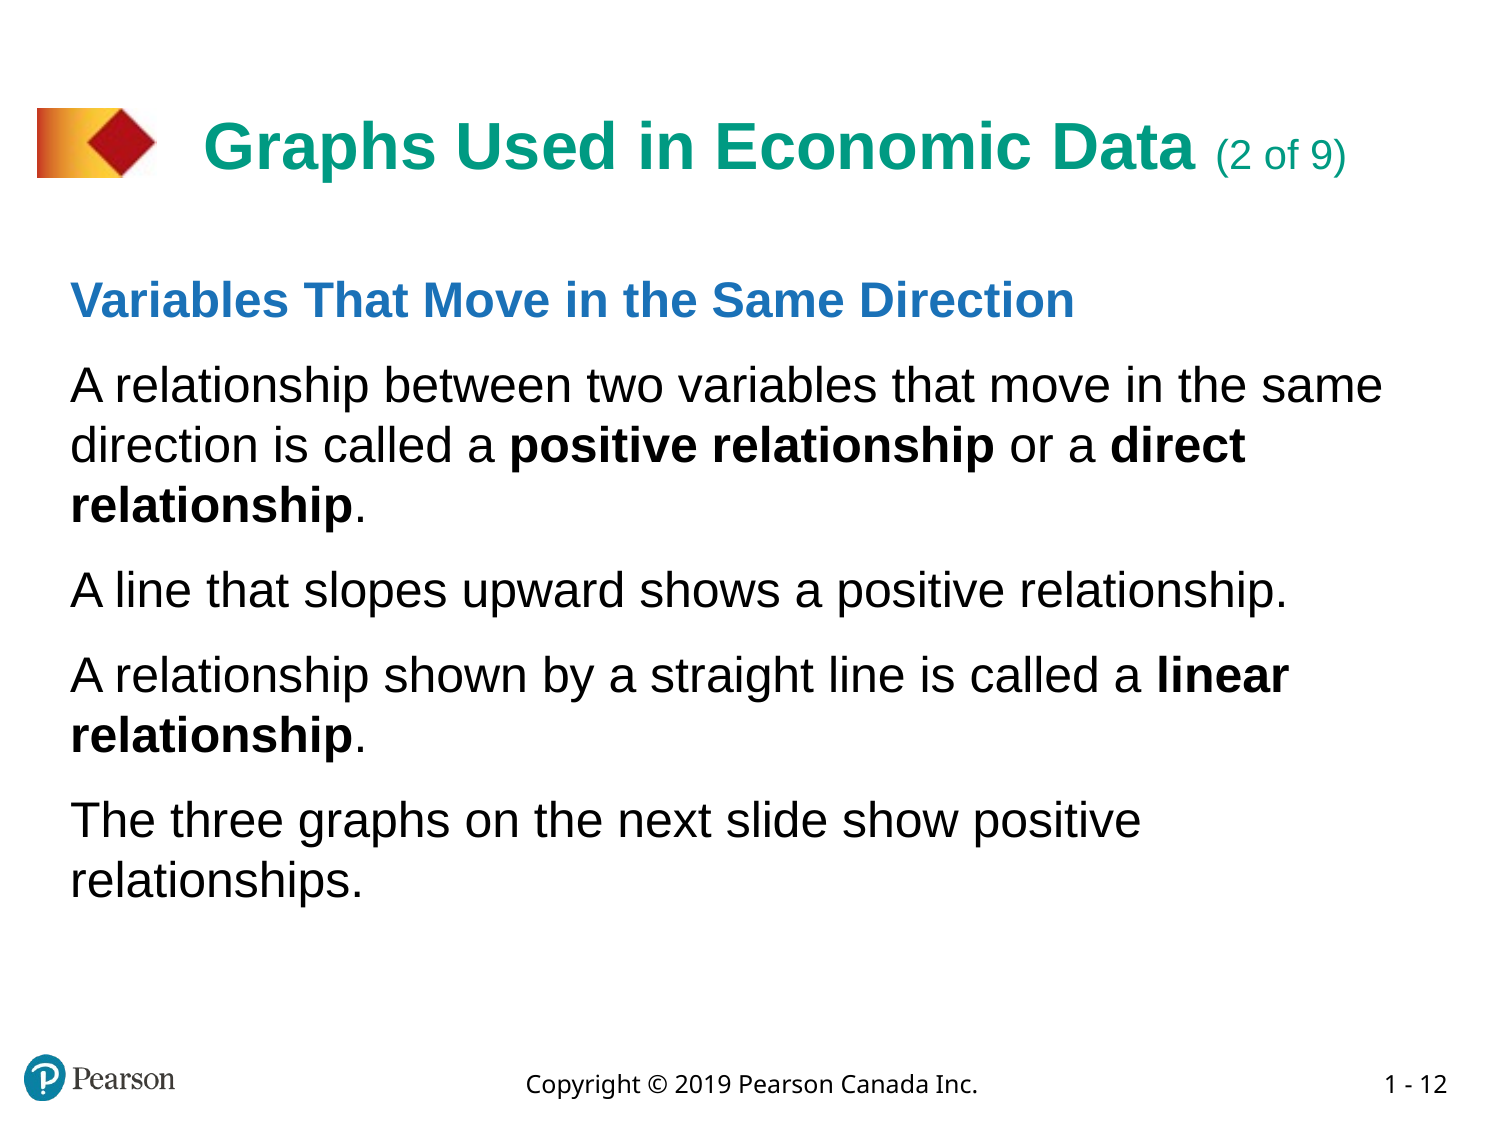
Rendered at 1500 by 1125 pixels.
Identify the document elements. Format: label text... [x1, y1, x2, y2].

picture [24, 1084, 35, 1101]
list Variables That Move in the Same Direction A relationship between two variables that move in the same direction is called a positive relationship or a direct relationship. A line that slopes upward shows a positive relationship. A relationship shown by a straight line is called a linear relationship. The three graphs on the next slide show positive relationships. [37, 259, 1463, 1038]
picture [49, 1054, 175, 1101]
picture [37, 108, 157, 178]
picture [24, 1054, 43, 1074]
title Graphs Used in Economic Data (2 of 9) [188, 50, 1364, 236]
picture [31, 1063, 59, 1095]
